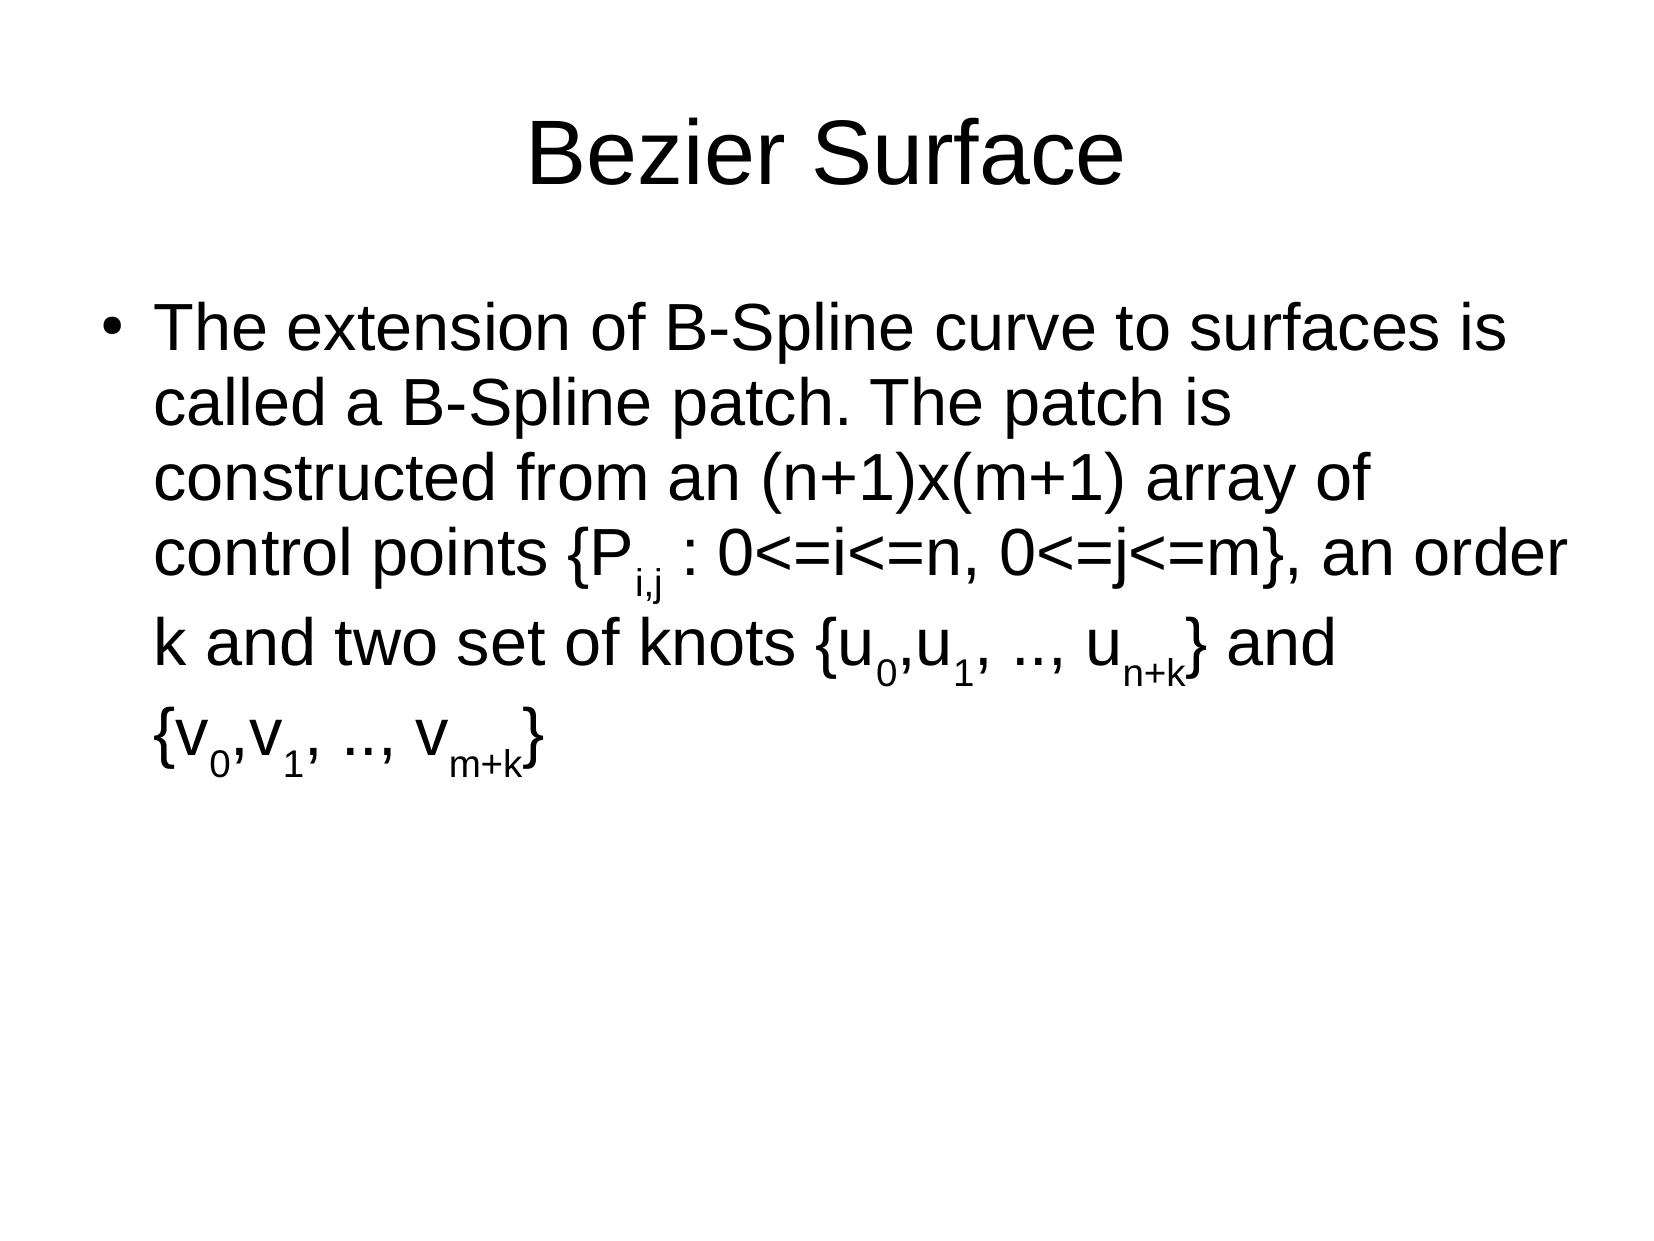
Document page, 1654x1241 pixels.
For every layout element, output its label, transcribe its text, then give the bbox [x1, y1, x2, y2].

title Bezier Surface [82, 49, 1571, 257]
list The extension of B-Spline curve to surfaces is called a B-Spline patch. The patch is constructed from an (n+1)x(m+1) array of control points {Pi,j : 0<=i<=n, 0<=j<=m}, an order k and two set of knots {u0,u1, .., un+k} and {v0,v1, .., vm+k} [82, 290, 1571, 1010]
